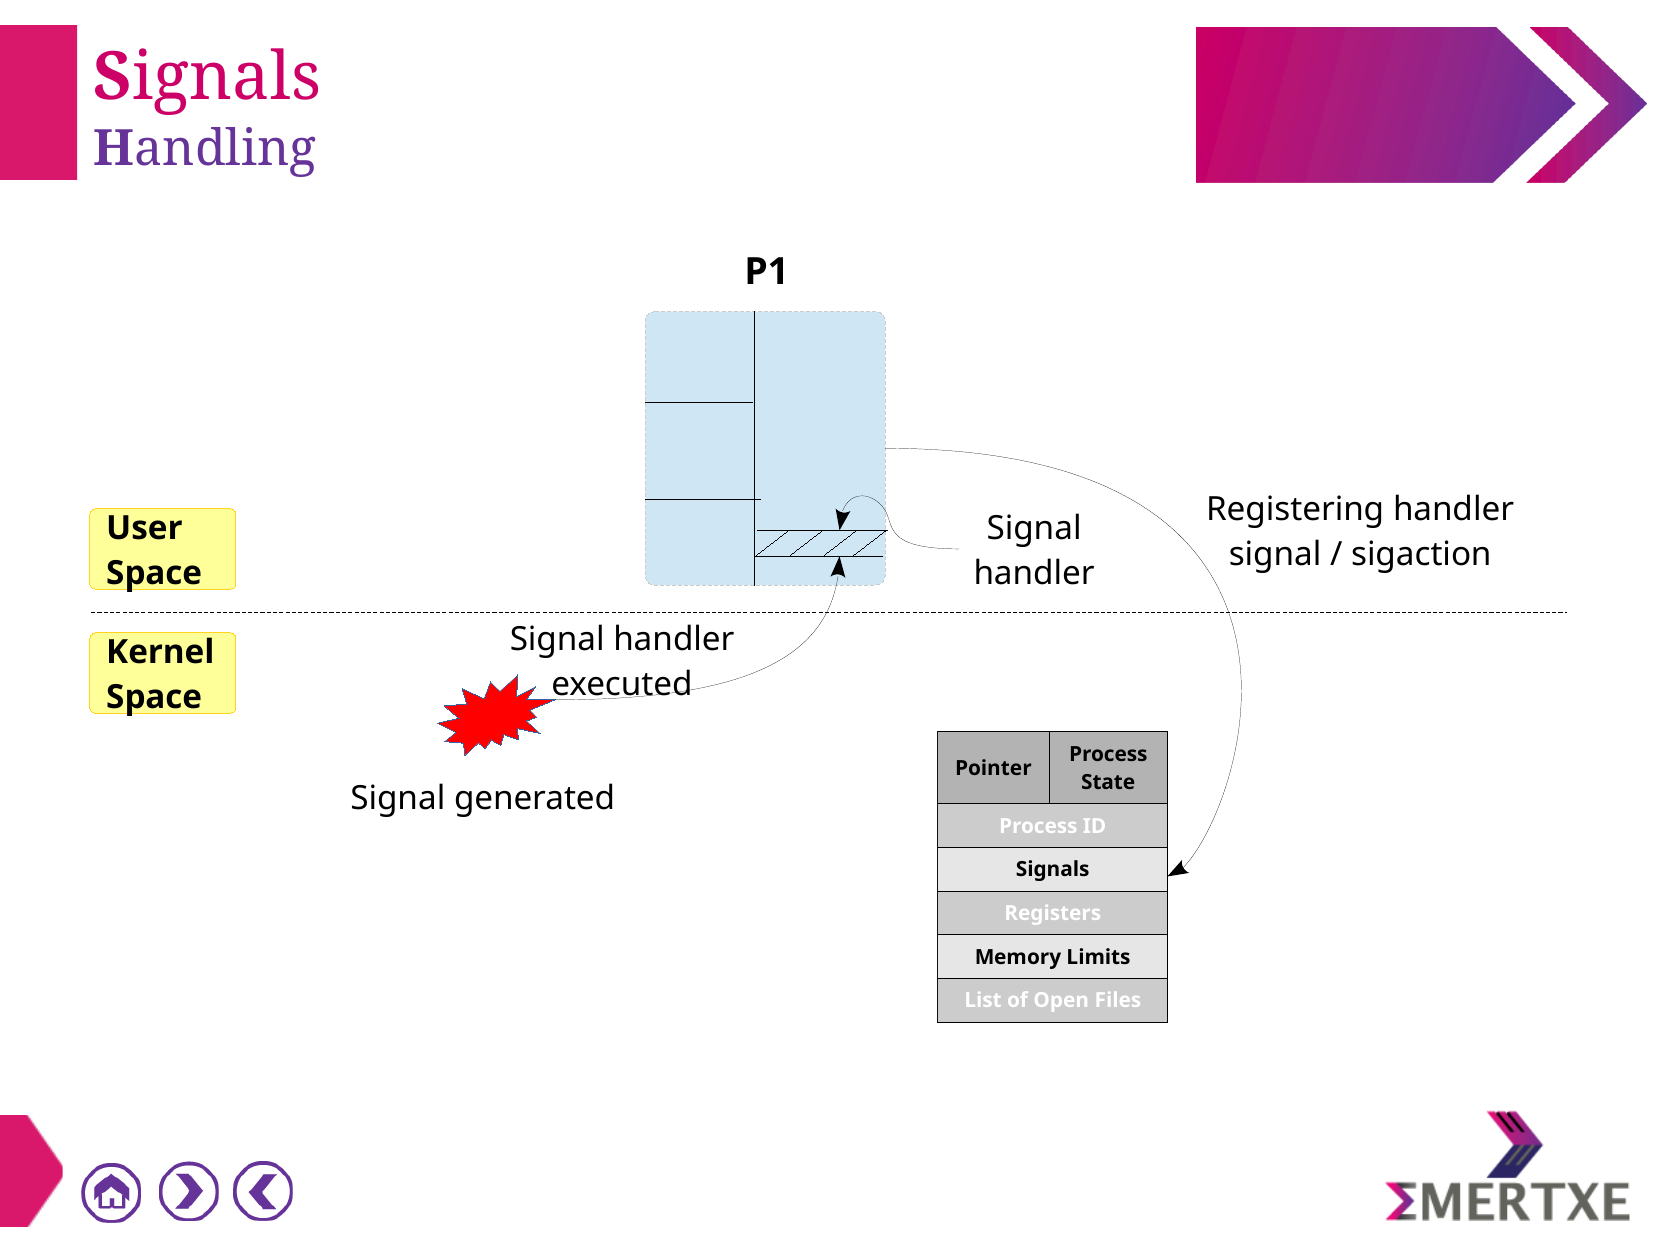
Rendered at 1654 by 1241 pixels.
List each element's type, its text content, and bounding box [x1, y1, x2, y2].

text_box [645, 311, 754, 499]
picture [1385, 1107, 1631, 1221]
picture [159, 1161, 219, 1221]
table_header Process State [1050, 732, 1167, 803]
text_box Registering handler signal / sigaction [1191, 477, 1547, 570]
text_box [755, 311, 886, 586]
picture [233, 1161, 293, 1221]
text_box [645, 500, 754, 586]
table_cell Registers [938, 892, 1167, 934]
text_box Signal handler executed [495, 607, 765, 699]
text_box Signal generated [335, 767, 650, 821]
table_cell Process ID [938, 804, 1167, 847]
picture [1571, 27, 1647, 183]
title Signals Handling [93, 2, 1571, 210]
table_header Pointer [938, 732, 1049, 803]
table_cell List of Open Files [938, 979, 1167, 1022]
table_cell Memory Limits [938, 935, 1167, 978]
text_box [437, 674, 555, 756]
text_box Signal handler executed [602, 669, 765, 700]
text_box Signal handler [958, 496, 1116, 589]
text_box P1 [729, 236, 813, 296]
text_box Kernel Space [89, 632, 236, 714]
table_cell Signals [938, 848, 1167, 891]
text_box User Space [89, 508, 236, 590]
picture [81, 1163, 141, 1223]
